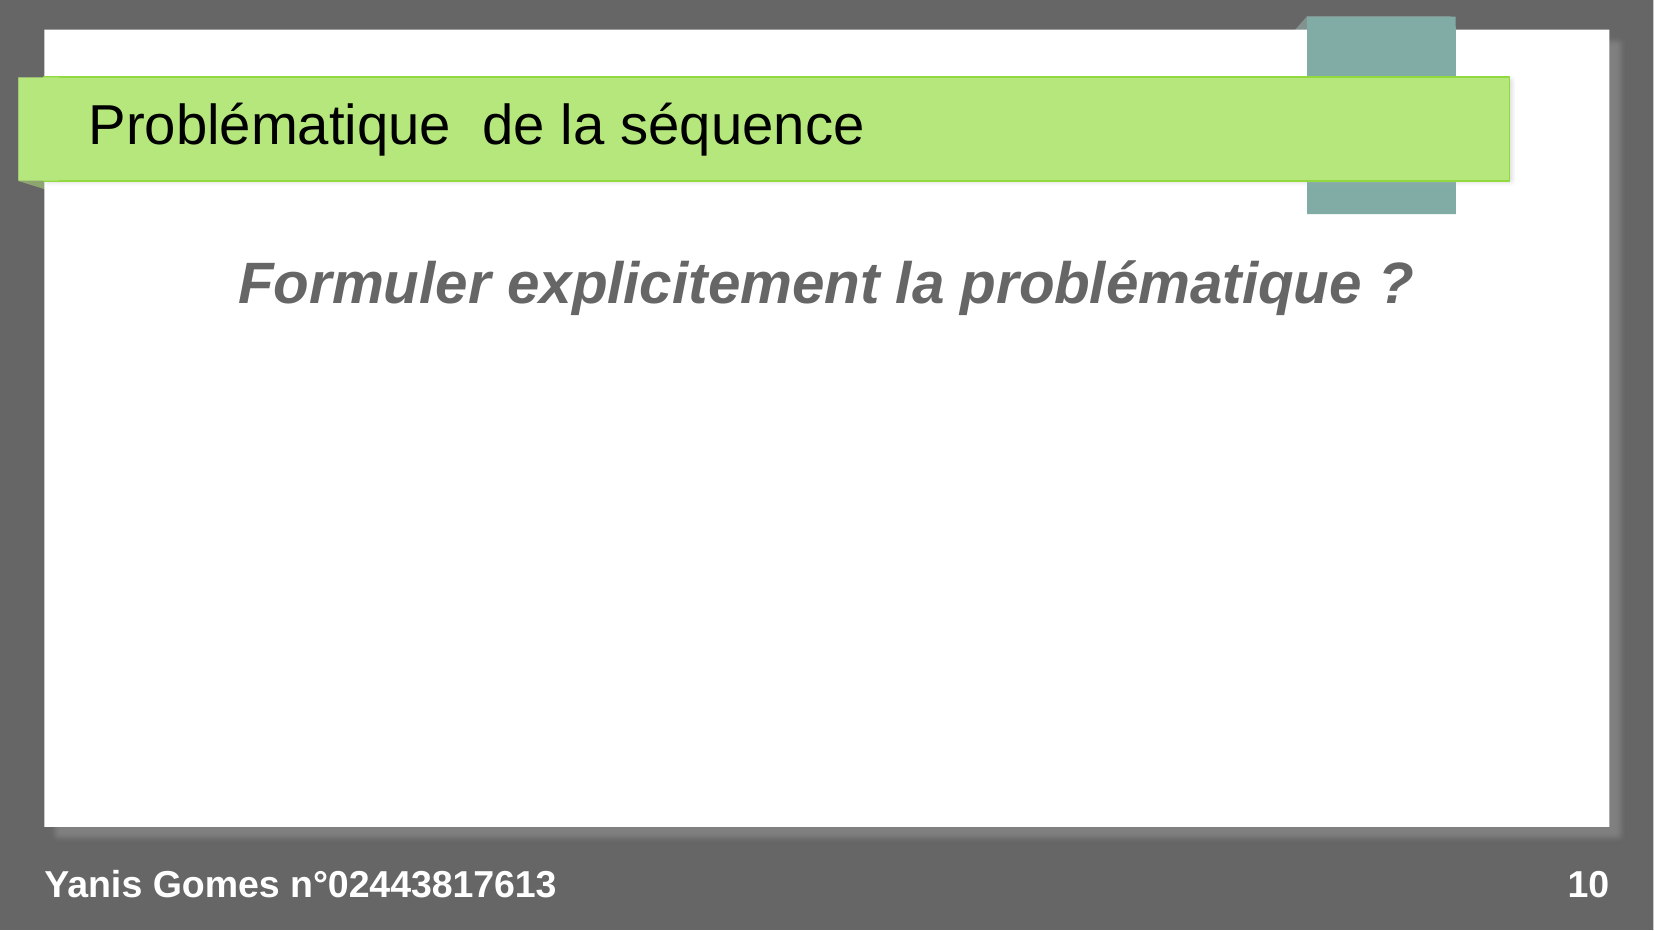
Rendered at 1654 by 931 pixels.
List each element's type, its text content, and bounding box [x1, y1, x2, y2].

text_box Yanis Gomes n°02443817613 [29, 856, 680, 916]
title Problématique de la séquence [88, 73, 1506, 178]
text_box <numéro> [974, 856, 1625, 916]
list Formuler explicitement la problématique ? [88, 250, 1565, 739]
